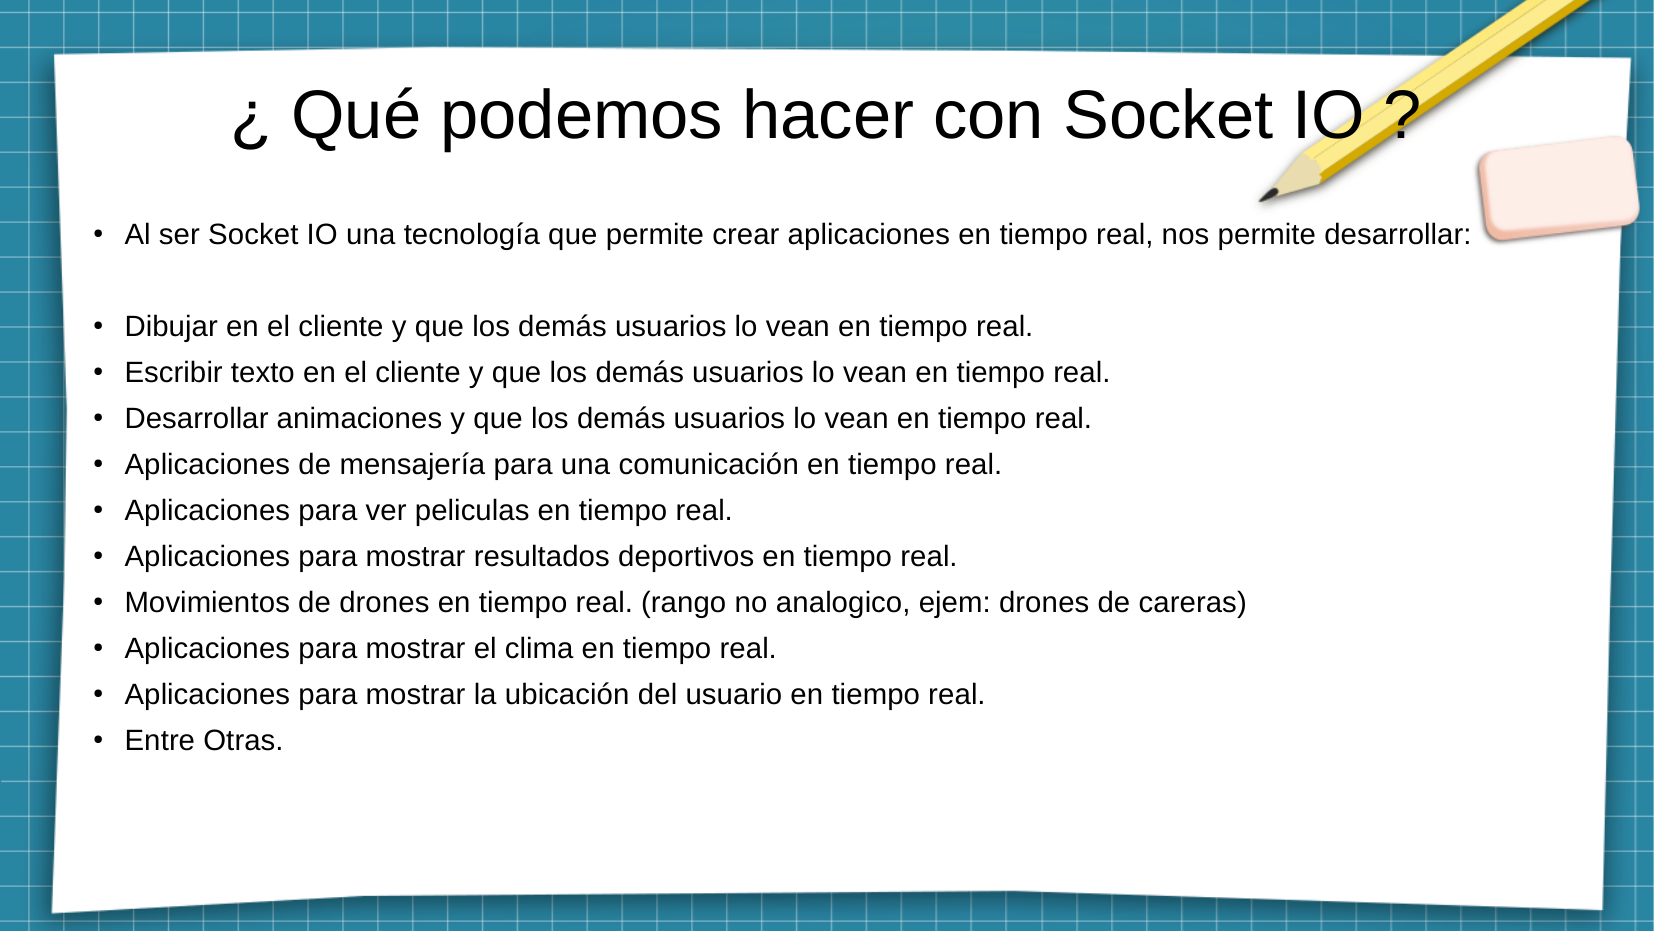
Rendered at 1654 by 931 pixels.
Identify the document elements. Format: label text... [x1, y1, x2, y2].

title ¿ Qué podemos hacer con Socket IO ? [82, 37, 1571, 193]
list Al ser Socket IO una tecnología que permite crear aplicaciones en tiempo real, nos permite desarrollar: Dibujar en el cliente y que los demás usuarios lo vean en tiempo real. Escribir texto en el cliente y que los demás usuarios lo vean en tiempo real. Desarrollar animaciones y que los demás usuarios lo vean en tiempo real. Aplicaciones de mensajería para una comunicación en tiempo real. Aplicaciones para ver peliculas en tiempo real. Aplicaciones para mostrar resultados deportivos en tiempo real. Movimientos de drones en tiempo real. (rango no analogico, ejem: drones de careras) Aplicaciones para mostrar el clima en tiempo real. Aplicaciones para mostrar la ubicación del usuario en tiempo real. Entre Otras. [82, 217, 1571, 758]
picture [0, 0, 1654, 931]
